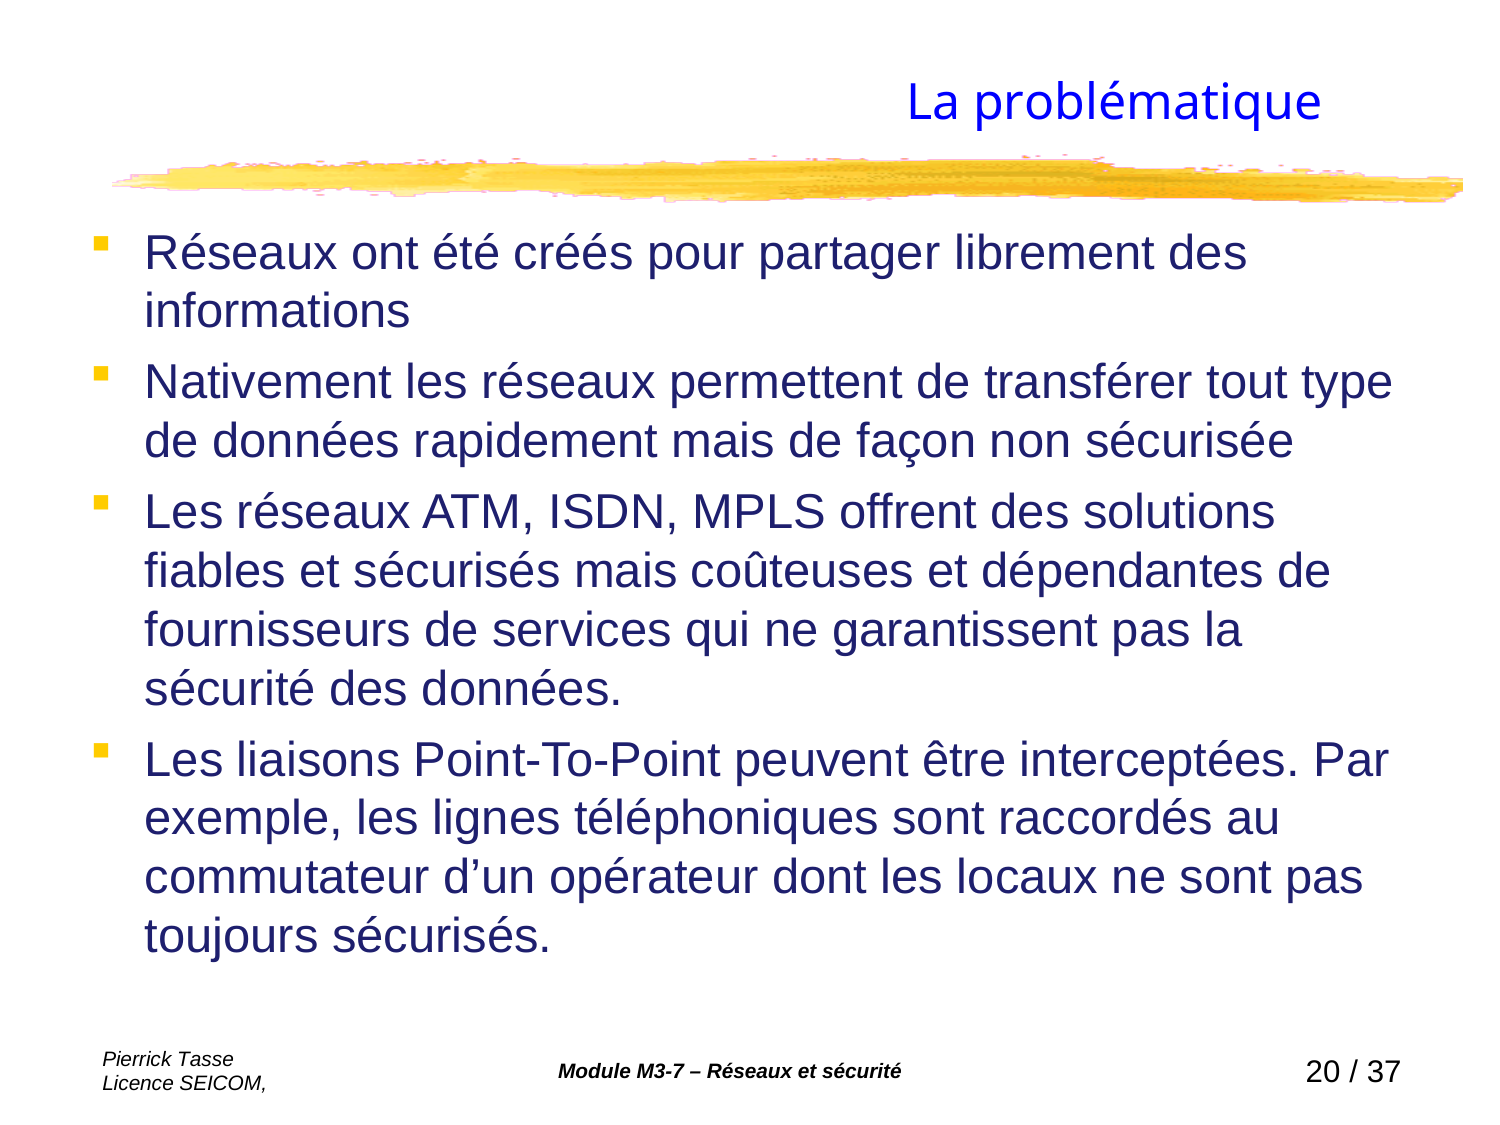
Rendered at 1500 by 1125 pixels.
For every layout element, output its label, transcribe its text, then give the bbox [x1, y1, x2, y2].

list Réseaux ont été créés pour partager librement des informations Nativement les réseaux permettent de transférer tout type de données rapidement mais de façon non sécurisée Les réseaux ATM, ISDN, MPLS offrent des solutions fiables et sécurisés mais coûteuses et dépendantes de fournisseurs de services qui ne garantissent pas la sécurité des données. Les liaisons Point-To-Point peuvent être interceptées. Par exemple, les lignes téléphoniques sont raccordés au commutateur d’un opérateur dont les locaux ne sont pas toujours sécurisés. [74, 212, 1417, 1028]
picture [112, 149, 1463, 213]
title La problématique [62, 37, 1338, 138]
